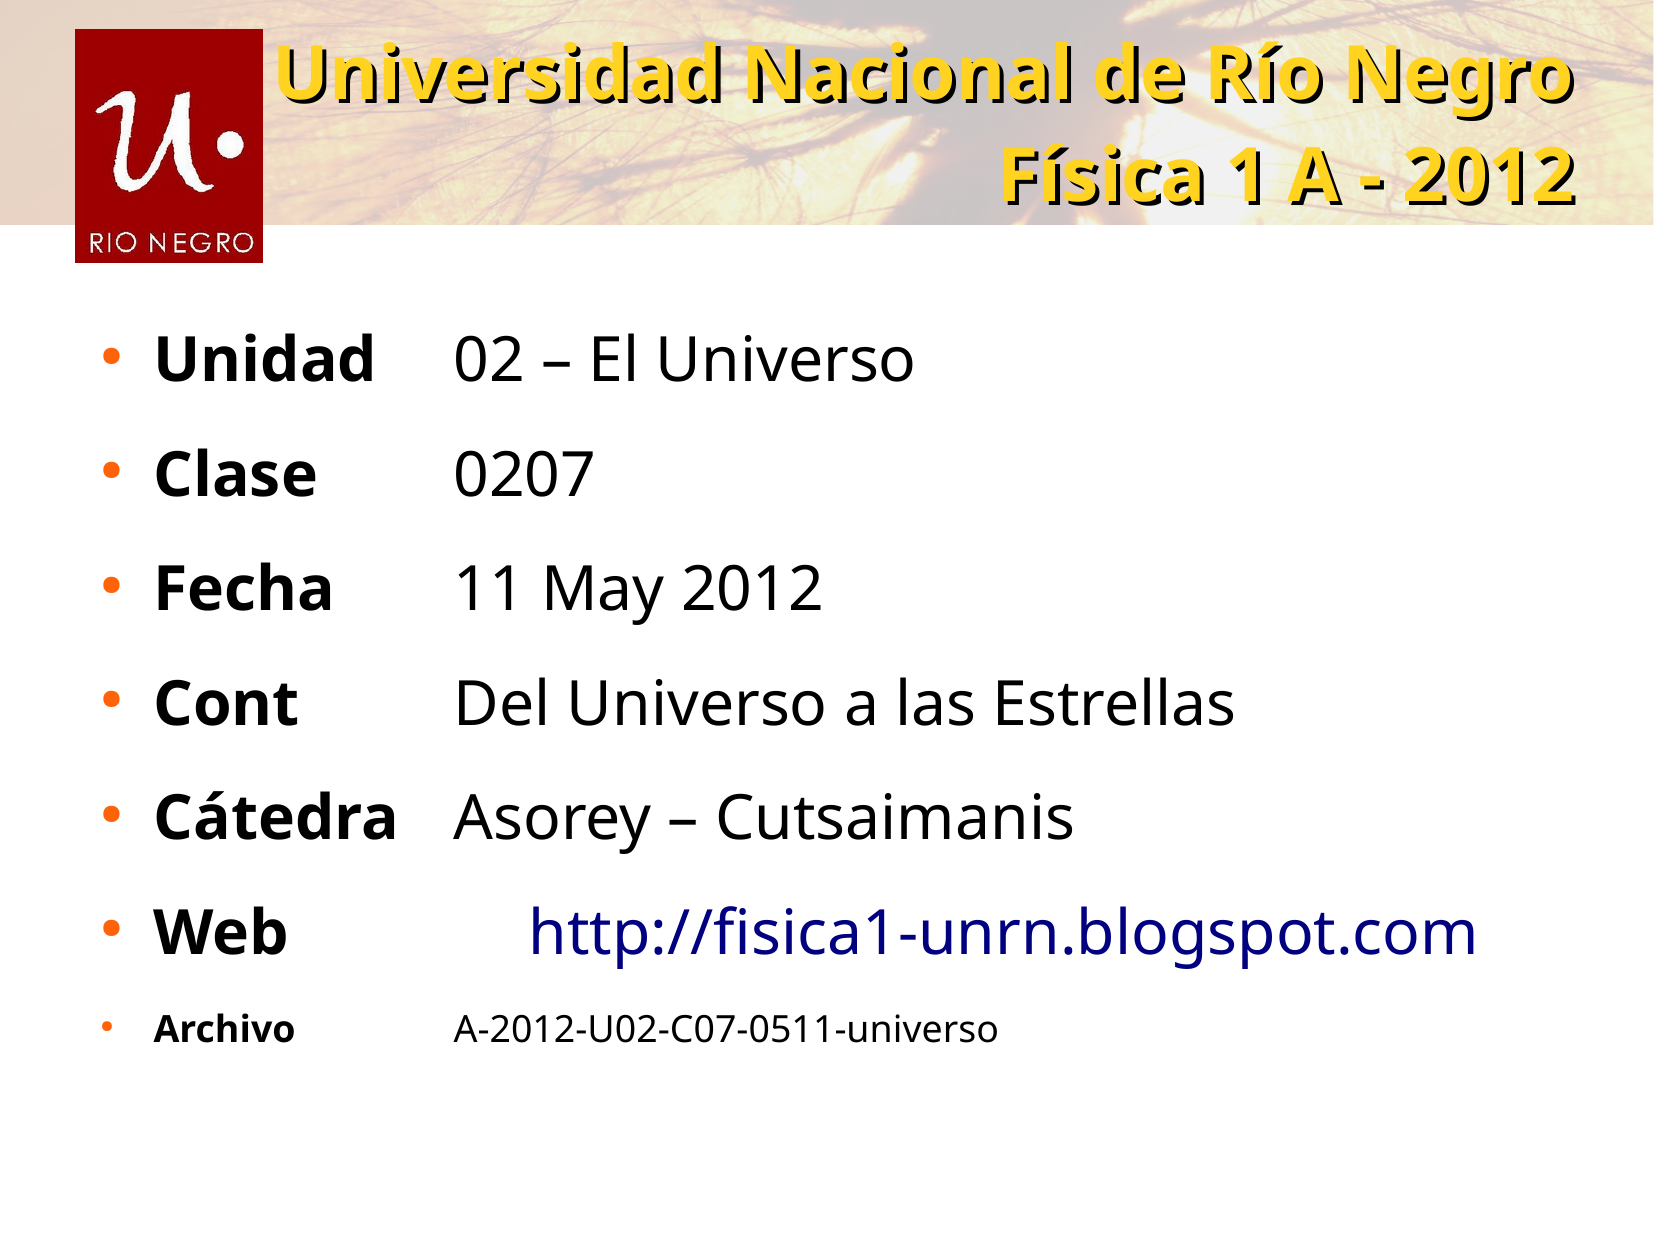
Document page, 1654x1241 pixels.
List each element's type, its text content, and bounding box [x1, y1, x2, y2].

picture [0, 0, 1654, 263]
title Universidad Nacional de Río Negro Física 1 A - 2012 [86, 2, 1576, 241]
list Unidad 02 – El Universo Clase 0207 Fecha 11 May 2012 Cont Del Universo a las Estrellas Cátedra Asorey – Cutsaimanis Web http://fisica1-unrn.blogspot.com Archivo A-2012-U02-C07-0511-universo [82, 315, 1571, 1126]
